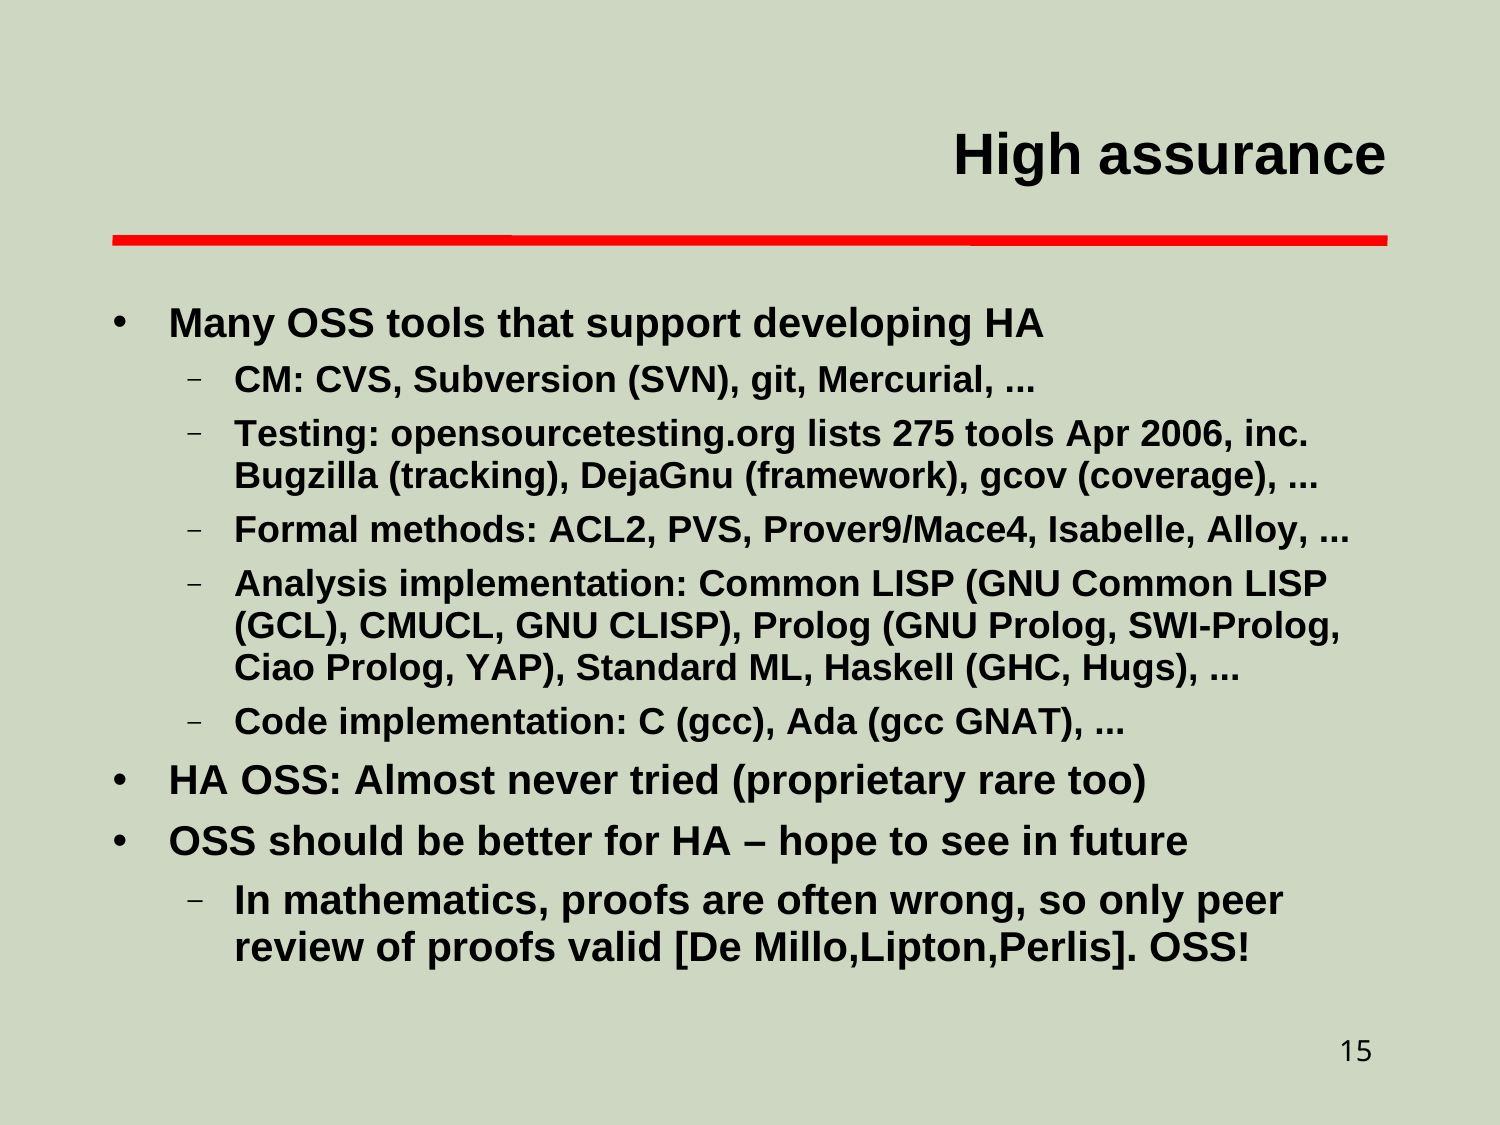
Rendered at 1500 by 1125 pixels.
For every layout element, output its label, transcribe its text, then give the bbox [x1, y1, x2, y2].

title High assurance [337, 85, 1388, 224]
list Many OSS tools that support developing HA CM: CVS, Subversion (SVN), git, Mercurial, ... Testing: opensourcetesting.org lists 275 tools Apr 2006, inc. Bugzilla (tracking), DejaGnu (framework), gcov (coverage), ... Formal methods: ACL2, PVS, Prover9/Mace4, Isabelle, Alloy, ... Analysis implementation: Common LISP (GNU Common LISP (GCL), CMUCL, GNU CLISP), Prolog (GNU Prolog, SWI-Prolog, Ciao Prolog, YAP), Standard ML, Haskell (GHC, Hugs), ... Code implementation: C (gcc), Ada (gcc GNAT), ... HA OSS: Almost never tried (proprietary rare too) OSS should be better for HA – hope to see in future In mathematics, proofs are often wrong, so only peer review of proofs valid [De Millo,Lipton,Perlis]. OSS! [112, 299, 1388, 1111]
